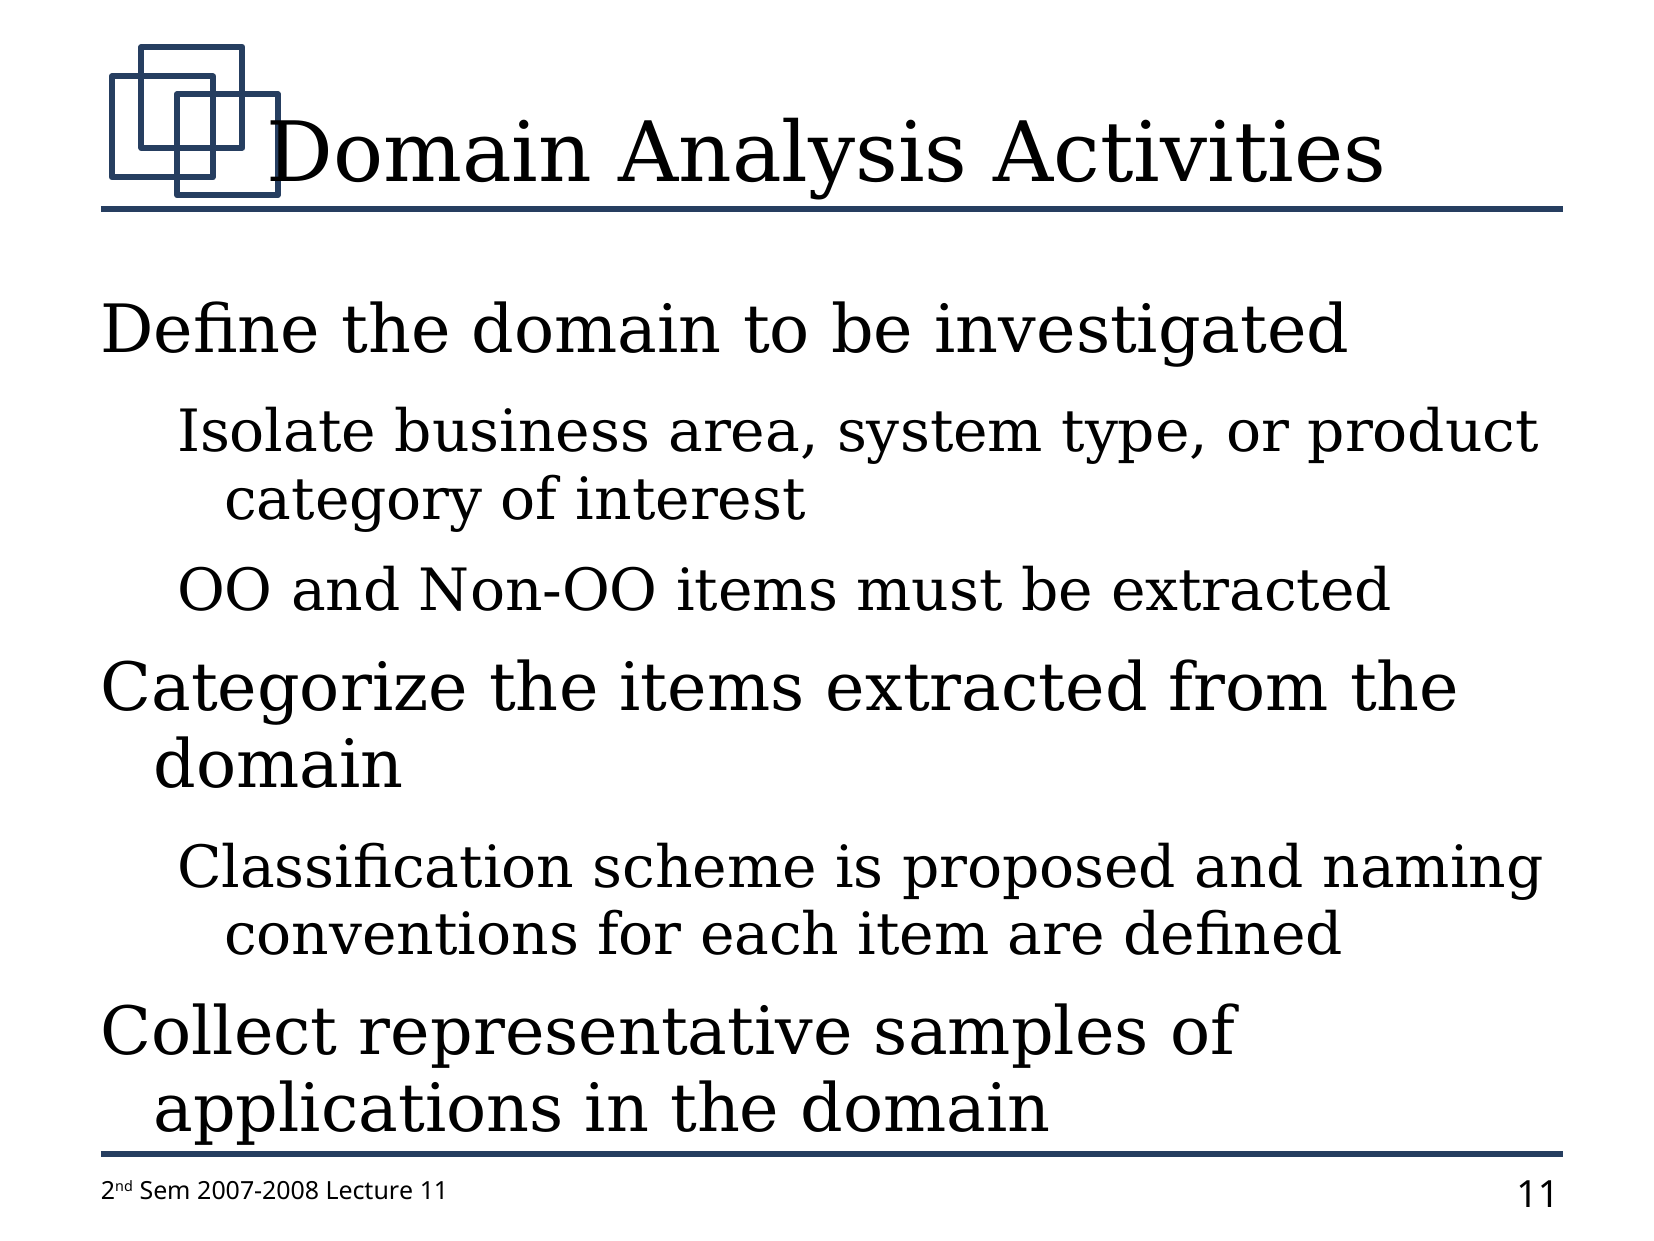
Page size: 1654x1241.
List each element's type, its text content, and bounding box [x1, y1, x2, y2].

list Define the domain to be investigated Isolate business area, system type, or product category of interest OO and Non-OO items must be extracted Categorize the items extracted from the domain Classification scheme is proposed and naming conventions for each item are defined Collect representative samples of applications in the domain [82, 290, 1571, 1148]
title Domain Analysis Activities [82, 49, 1571, 257]
